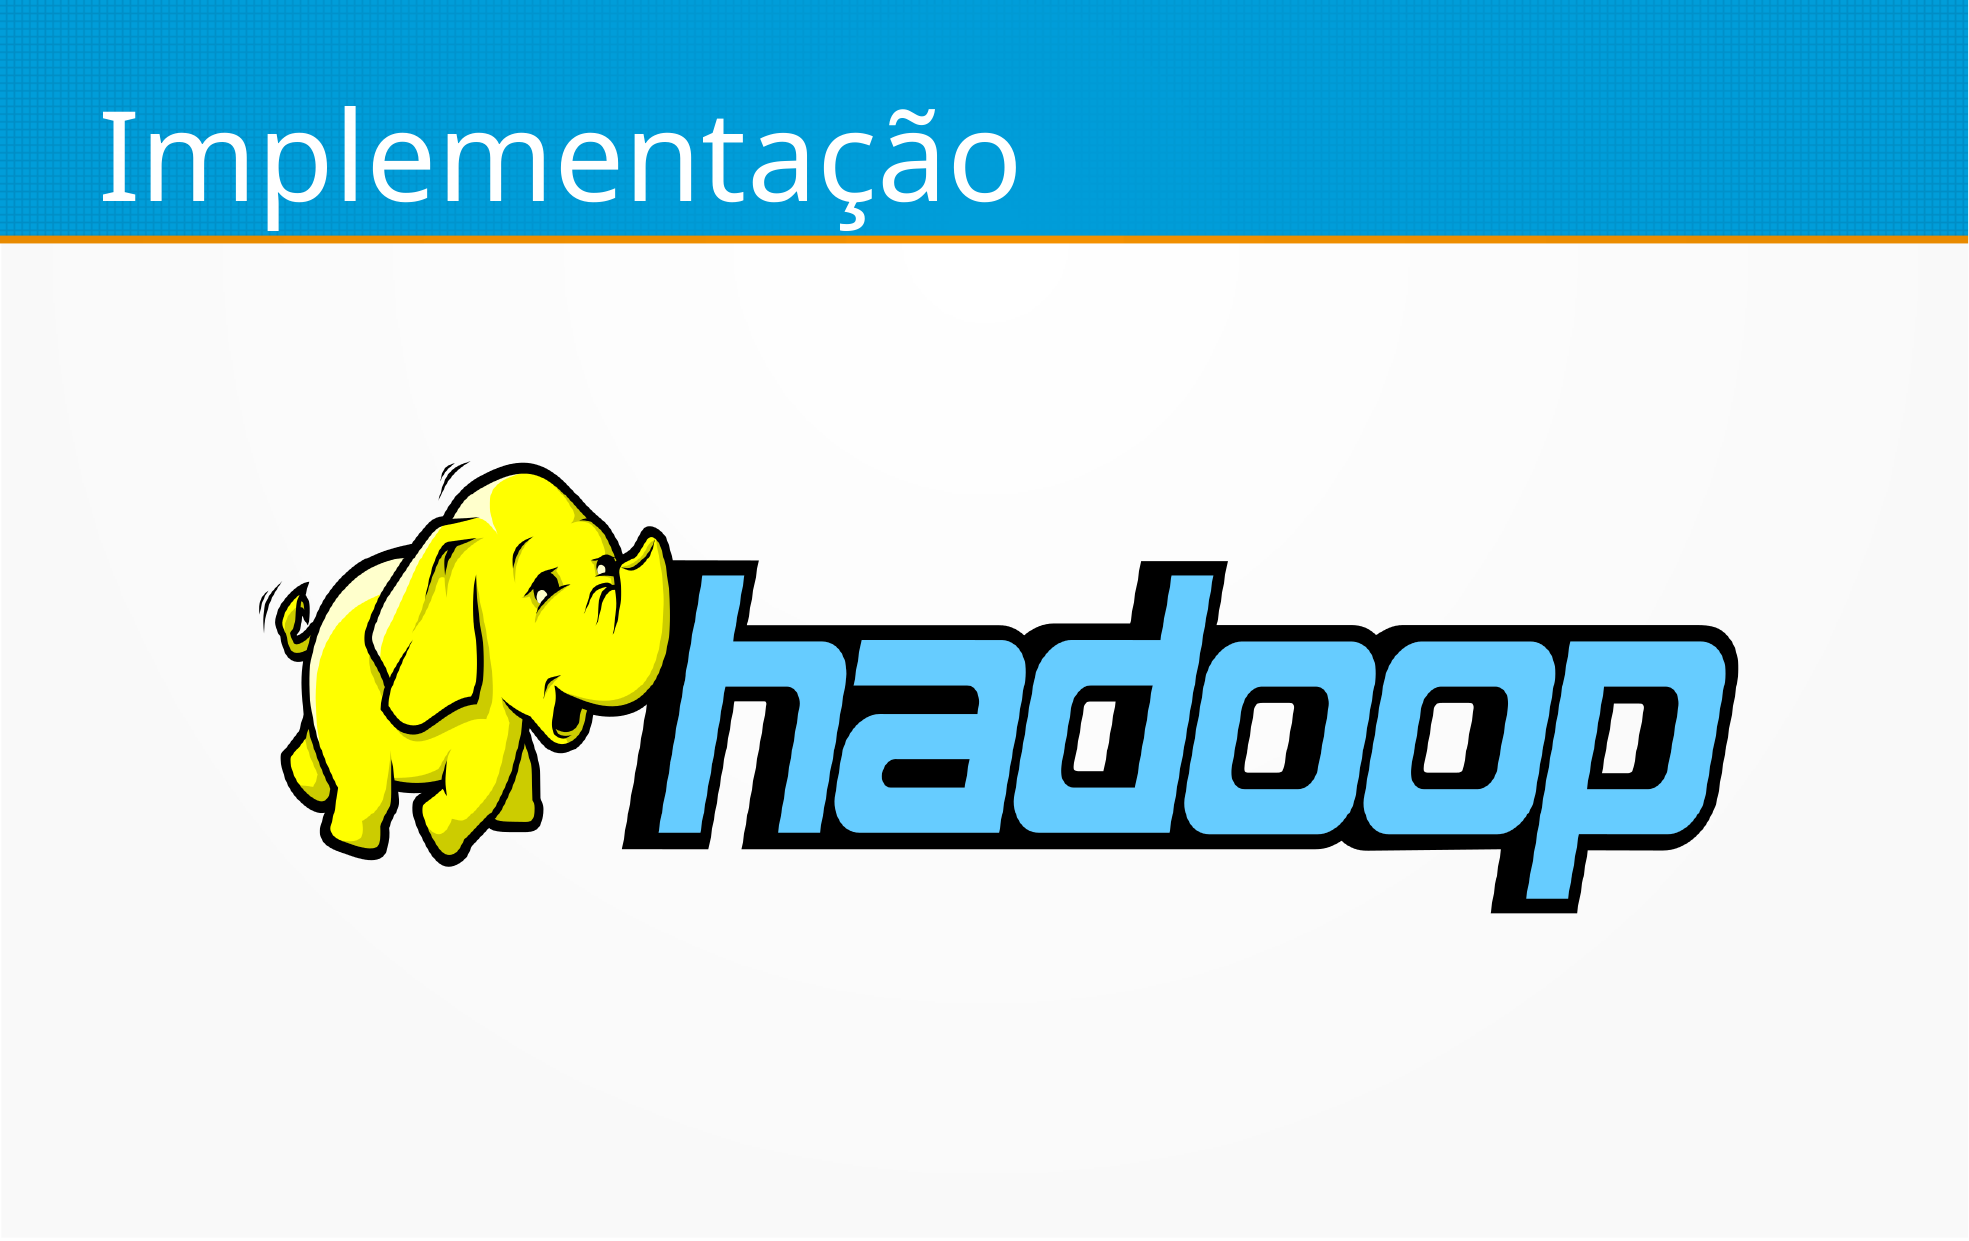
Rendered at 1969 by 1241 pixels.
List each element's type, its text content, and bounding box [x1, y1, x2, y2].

picture [236, 431, 1761, 941]
title Implementação [98, 19, 1870, 227]
